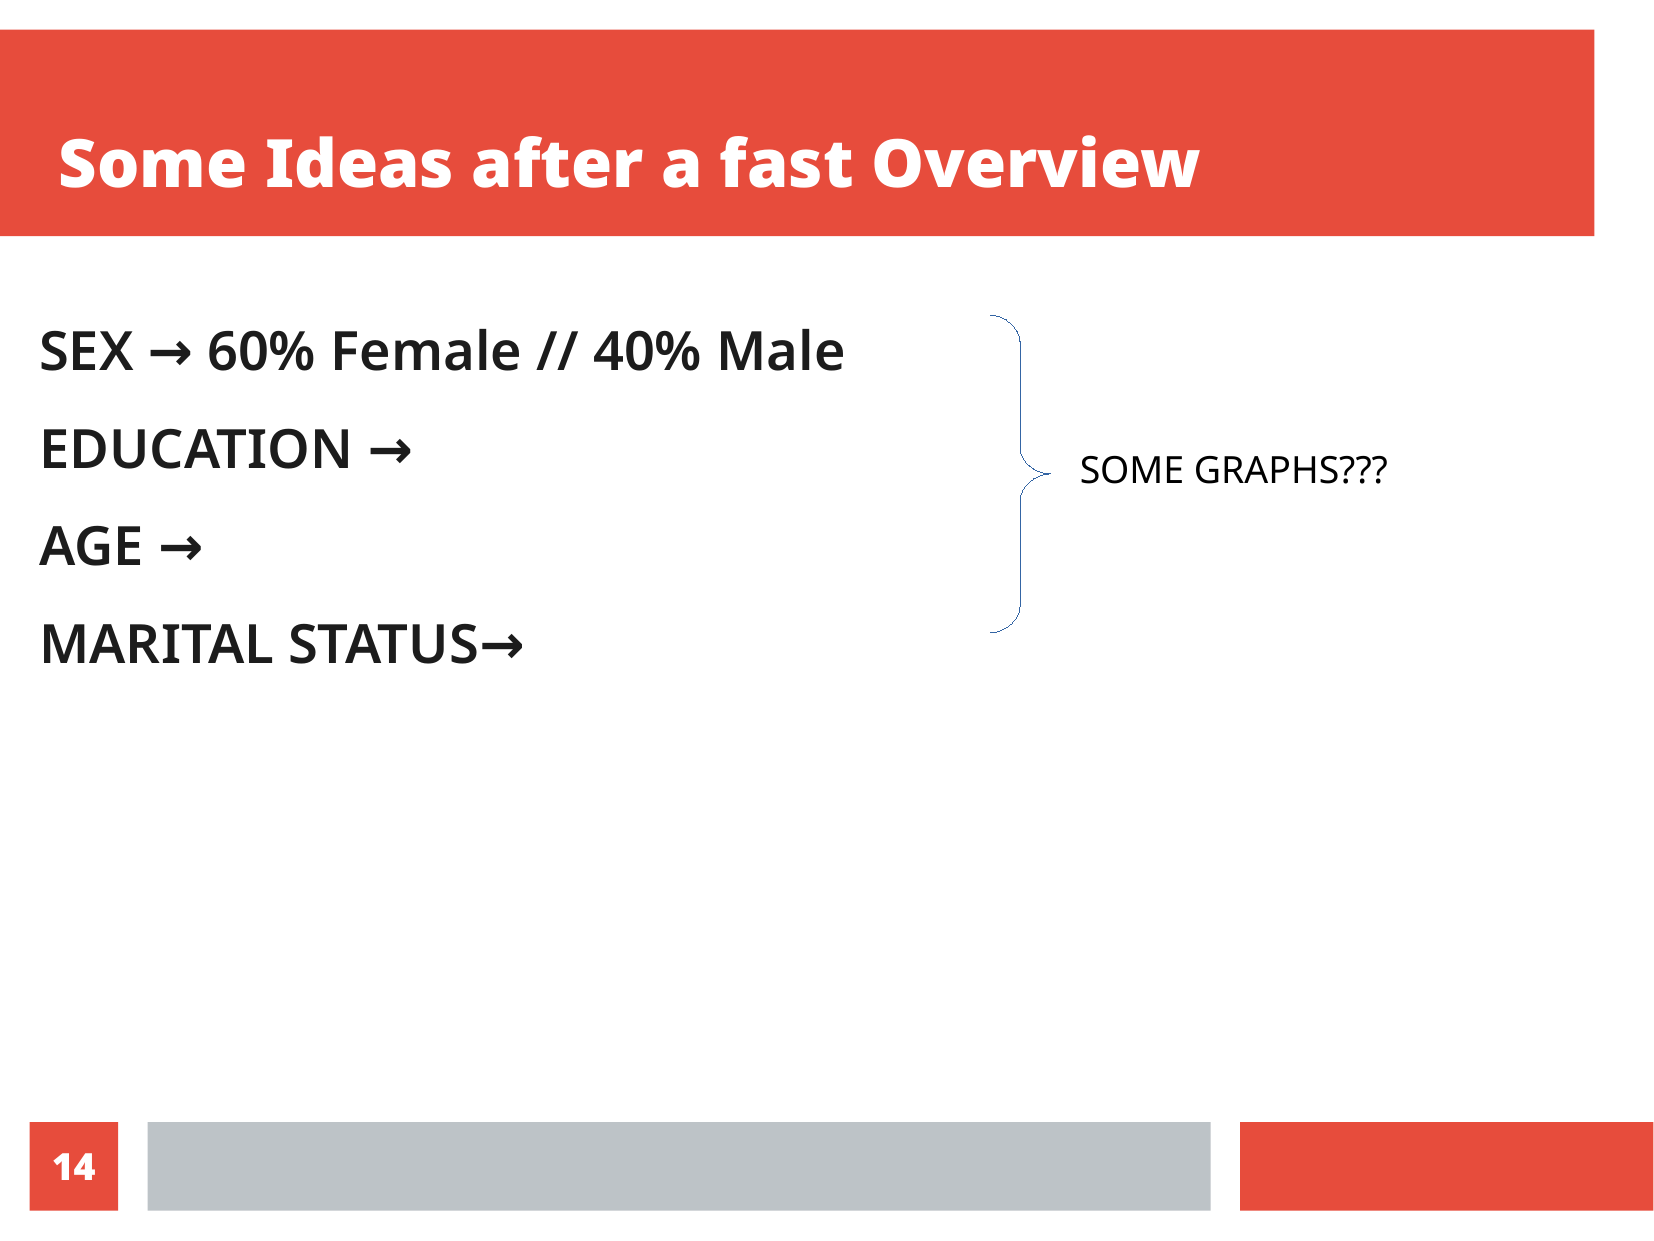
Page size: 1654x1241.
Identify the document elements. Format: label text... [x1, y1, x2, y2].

text_box SOME GRAPHS??? [1065, 436, 1441, 496]
list SEX → 60% Female // 40% Male EDUCATION → AGE → MARITAL STATUS→ [39, 312, 1006, 1081]
title Some Ideas after a fast Overview [59, 59, 1595, 207]
